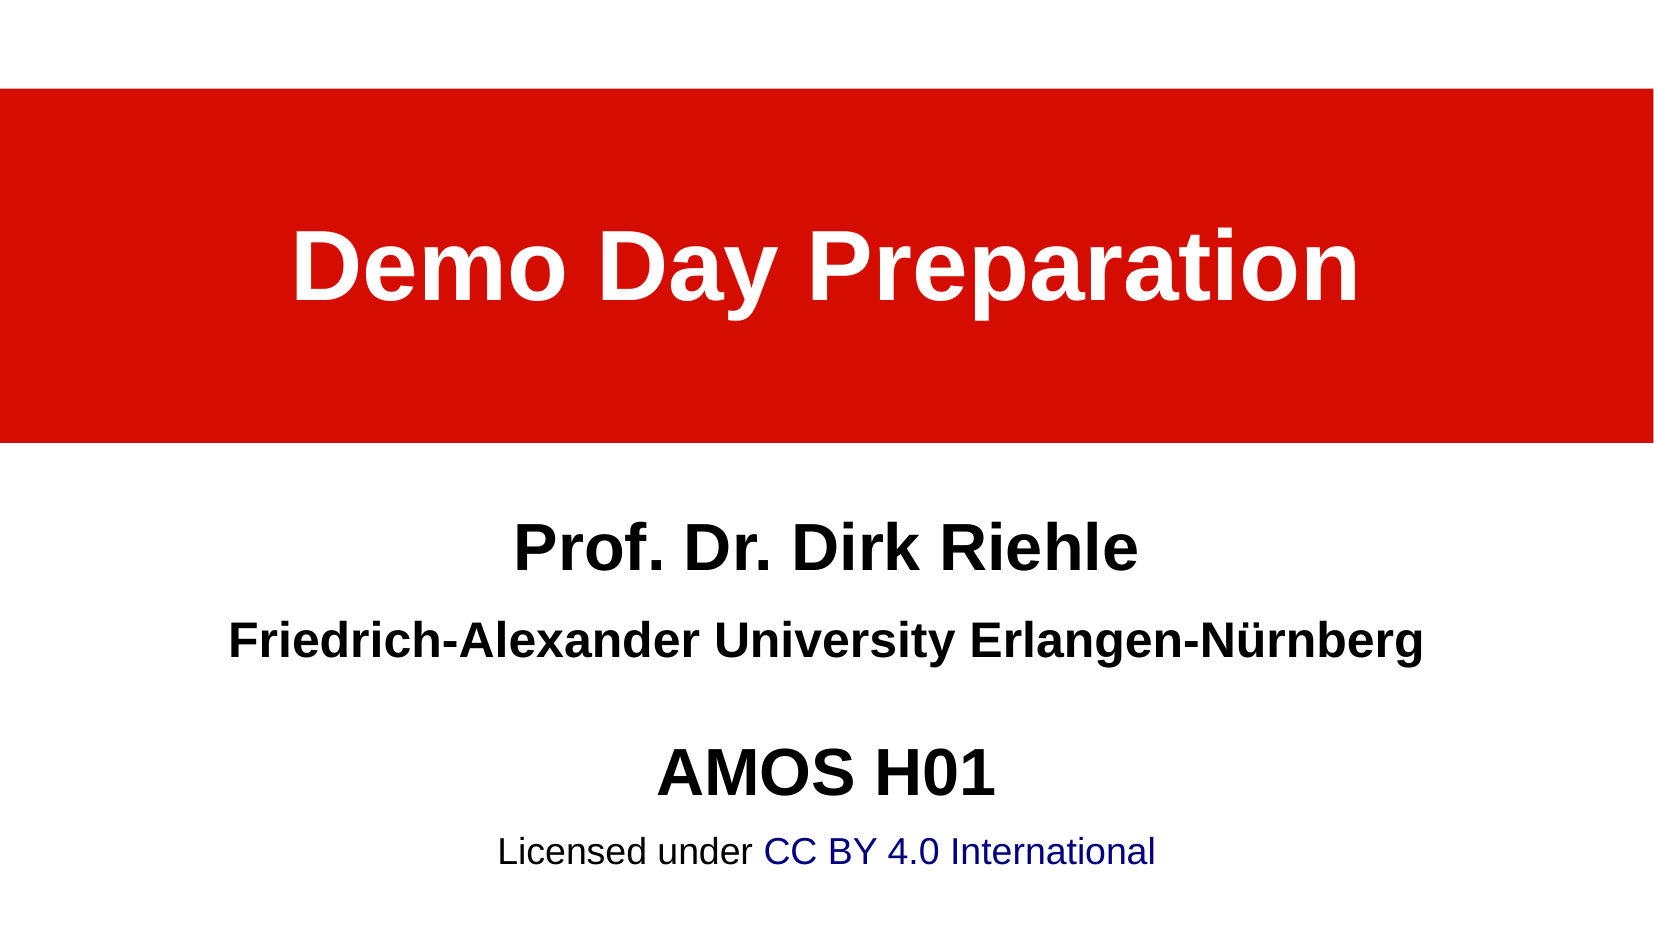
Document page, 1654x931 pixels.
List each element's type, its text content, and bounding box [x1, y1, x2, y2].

title Demo Day Preparation [0, 88, 1654, 443]
subtitle Prof. Dr. Dirk Riehle Friedrich-Alexander University Erlangen-Nürnberg AMOS H01 Licensed under CC BY 4.0 International [29, 472, 1625, 886]
